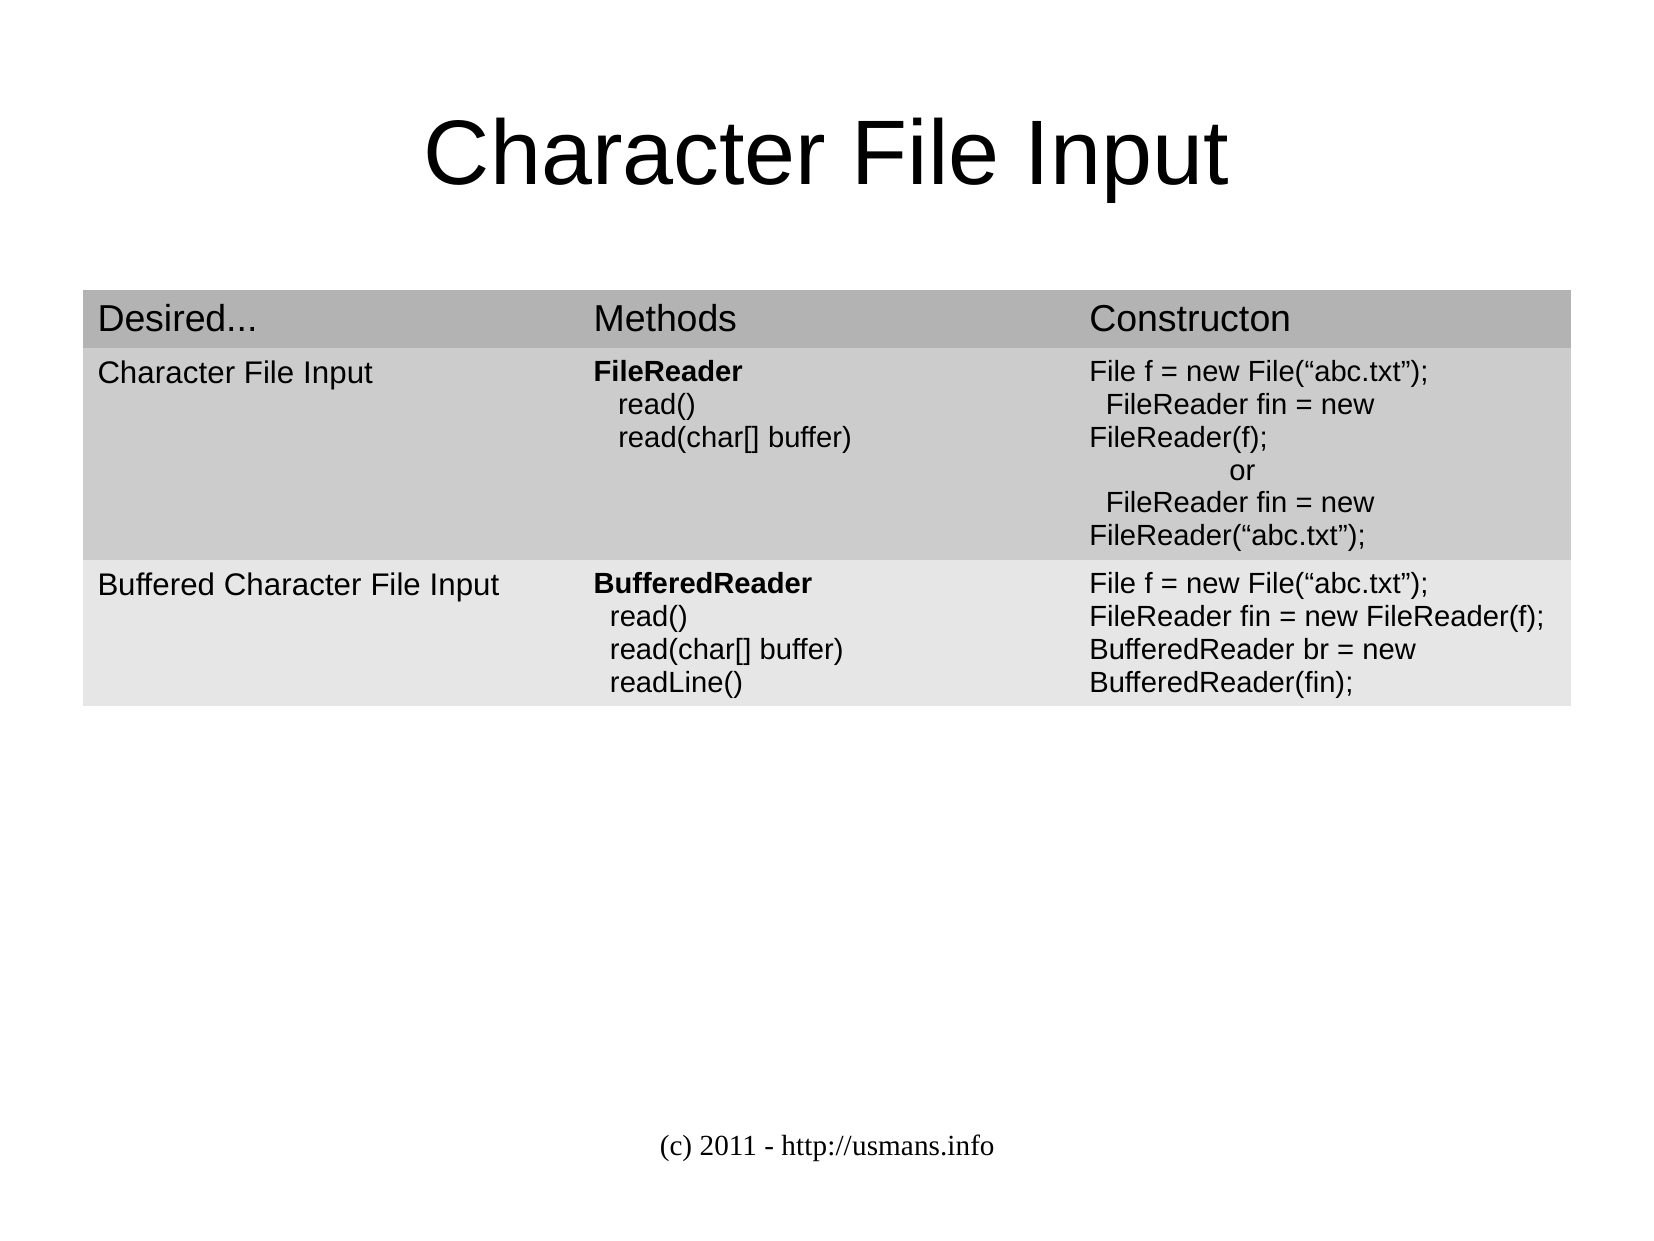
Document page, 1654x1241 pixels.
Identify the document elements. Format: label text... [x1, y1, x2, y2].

table_cell File f = new File(“abc.txt”); FileReader fin = new FileReader(f); BufferedReader br = new BufferedReader(fin); [1075, 560, 1571, 706]
table_cell BufferedReader read() read(char[] buffer) readLine() [579, 560, 1075, 706]
table_cell FileReader read() read(char[] buffer) [579, 348, 1075, 560]
table_header Desired... [83, 290, 579, 348]
table_header Methods [579, 290, 1075, 348]
table_cell Character File Input [83, 348, 579, 560]
title Character File Input [82, 49, 1571, 257]
table_cell Buffered Character File Input [83, 560, 579, 706]
table_cell File f = new File(“abc.txt”); FileReader fin = new FileReader(f); or FileReader fin = new FileReader(“abc.txt”); [1075, 348, 1571, 560]
table_header Constructon [1075, 290, 1571, 348]
